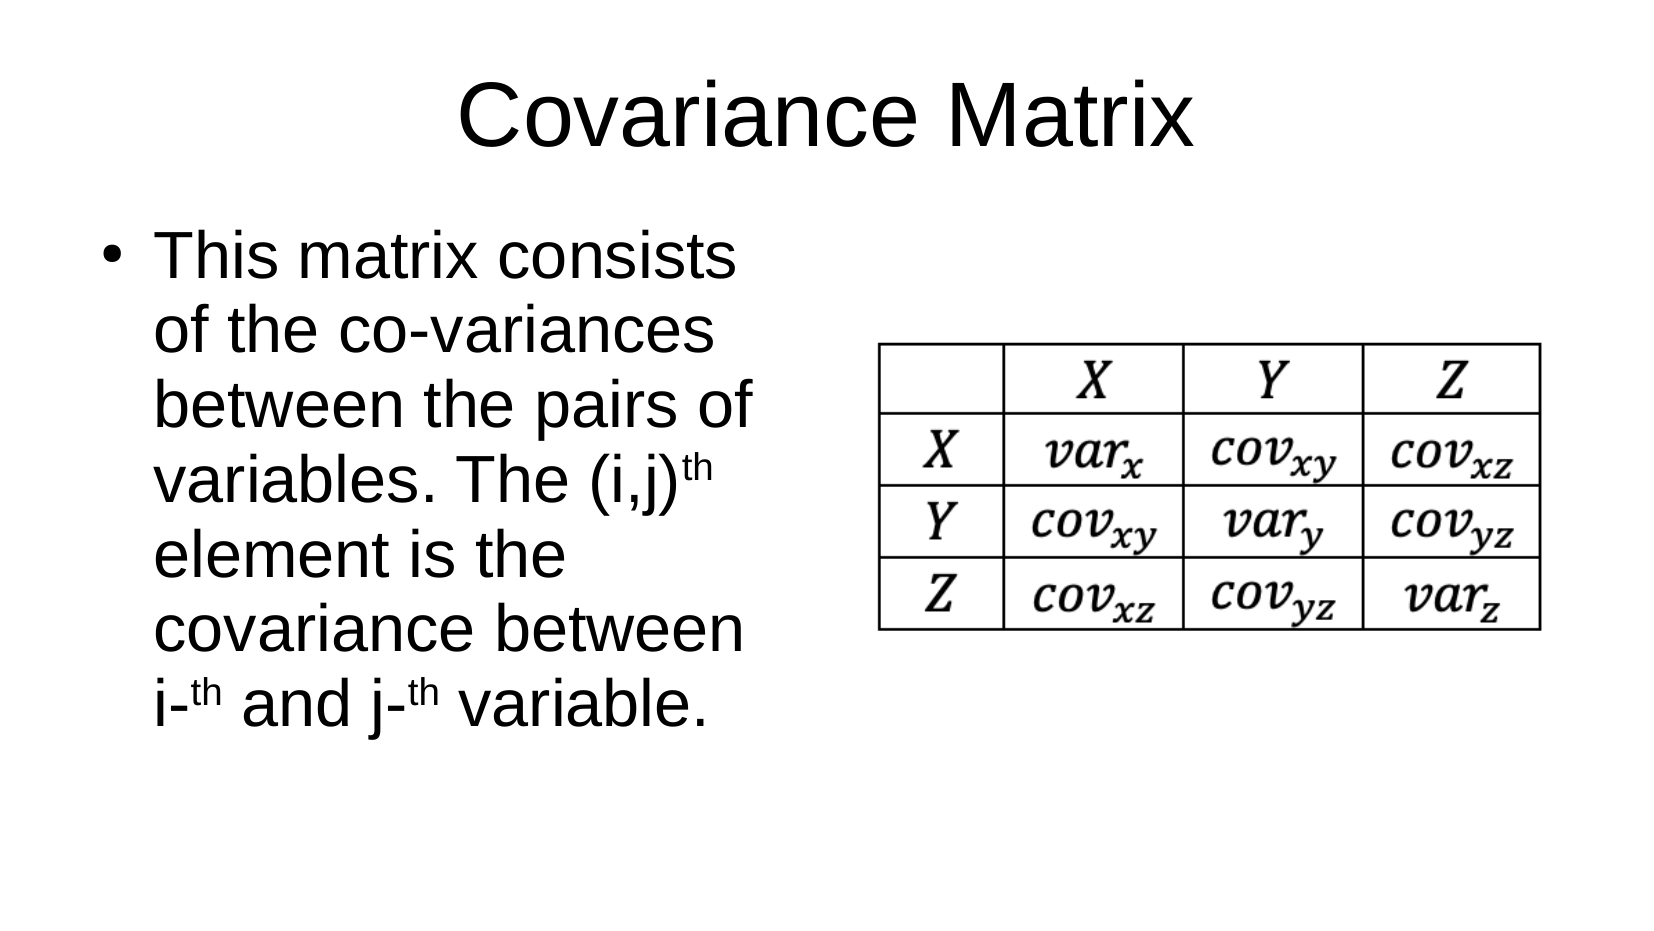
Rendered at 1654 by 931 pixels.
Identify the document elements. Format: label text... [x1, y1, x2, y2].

title Covariance Matrix [82, 37, 1571, 193]
picture [845, 307, 1572, 667]
list This matrix consists of the co-variances between the pairs of variables. The (i,j)th element is the covariance between i-th and j-th variable. [82, 217, 809, 758]
